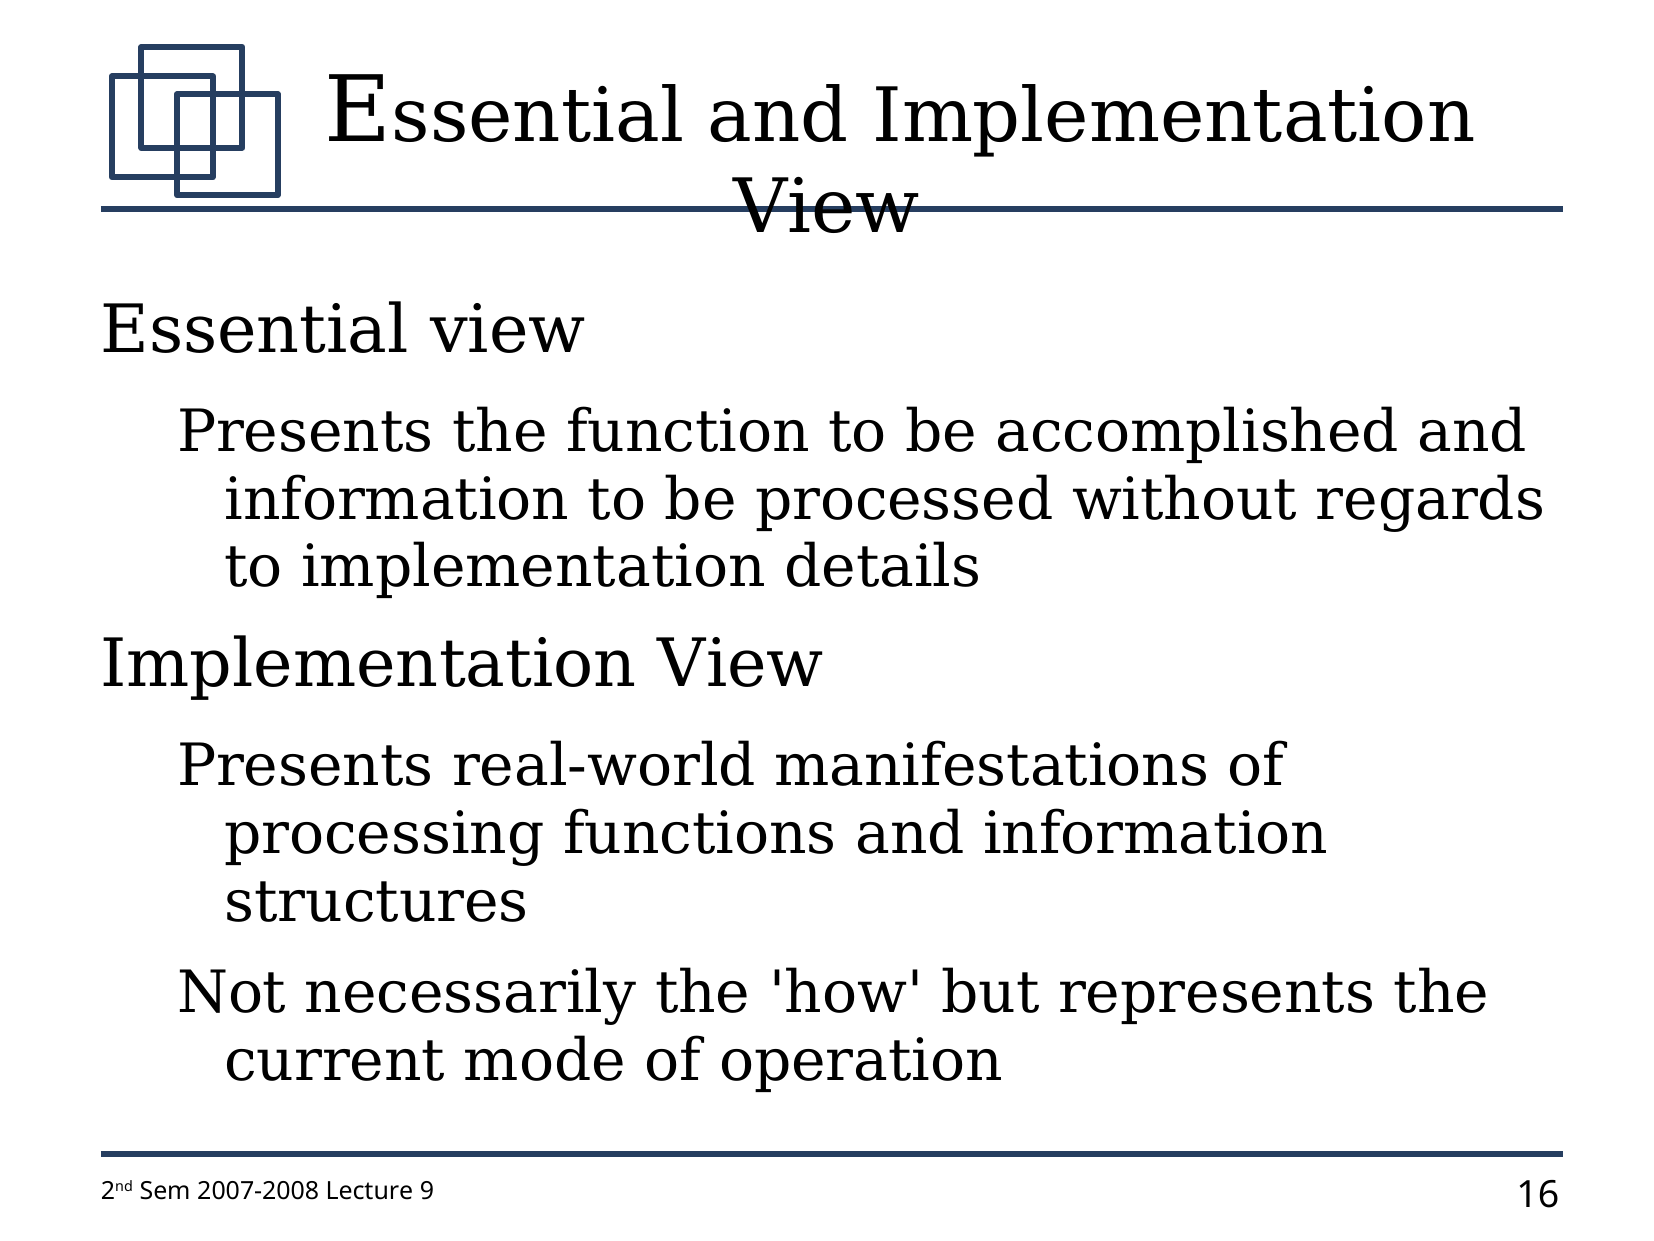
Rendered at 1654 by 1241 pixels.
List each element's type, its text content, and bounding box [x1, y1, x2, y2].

list Essential view Presents the function to be accomplished and information to be processed without regards to implementation details Implementation View Presents real-world manifestations of processing functions and information structures Not necessarily the 'how' but represents the current mode of operation [82, 290, 1571, 1109]
title Essential and Implementation View [82, 49, 1571, 257]
